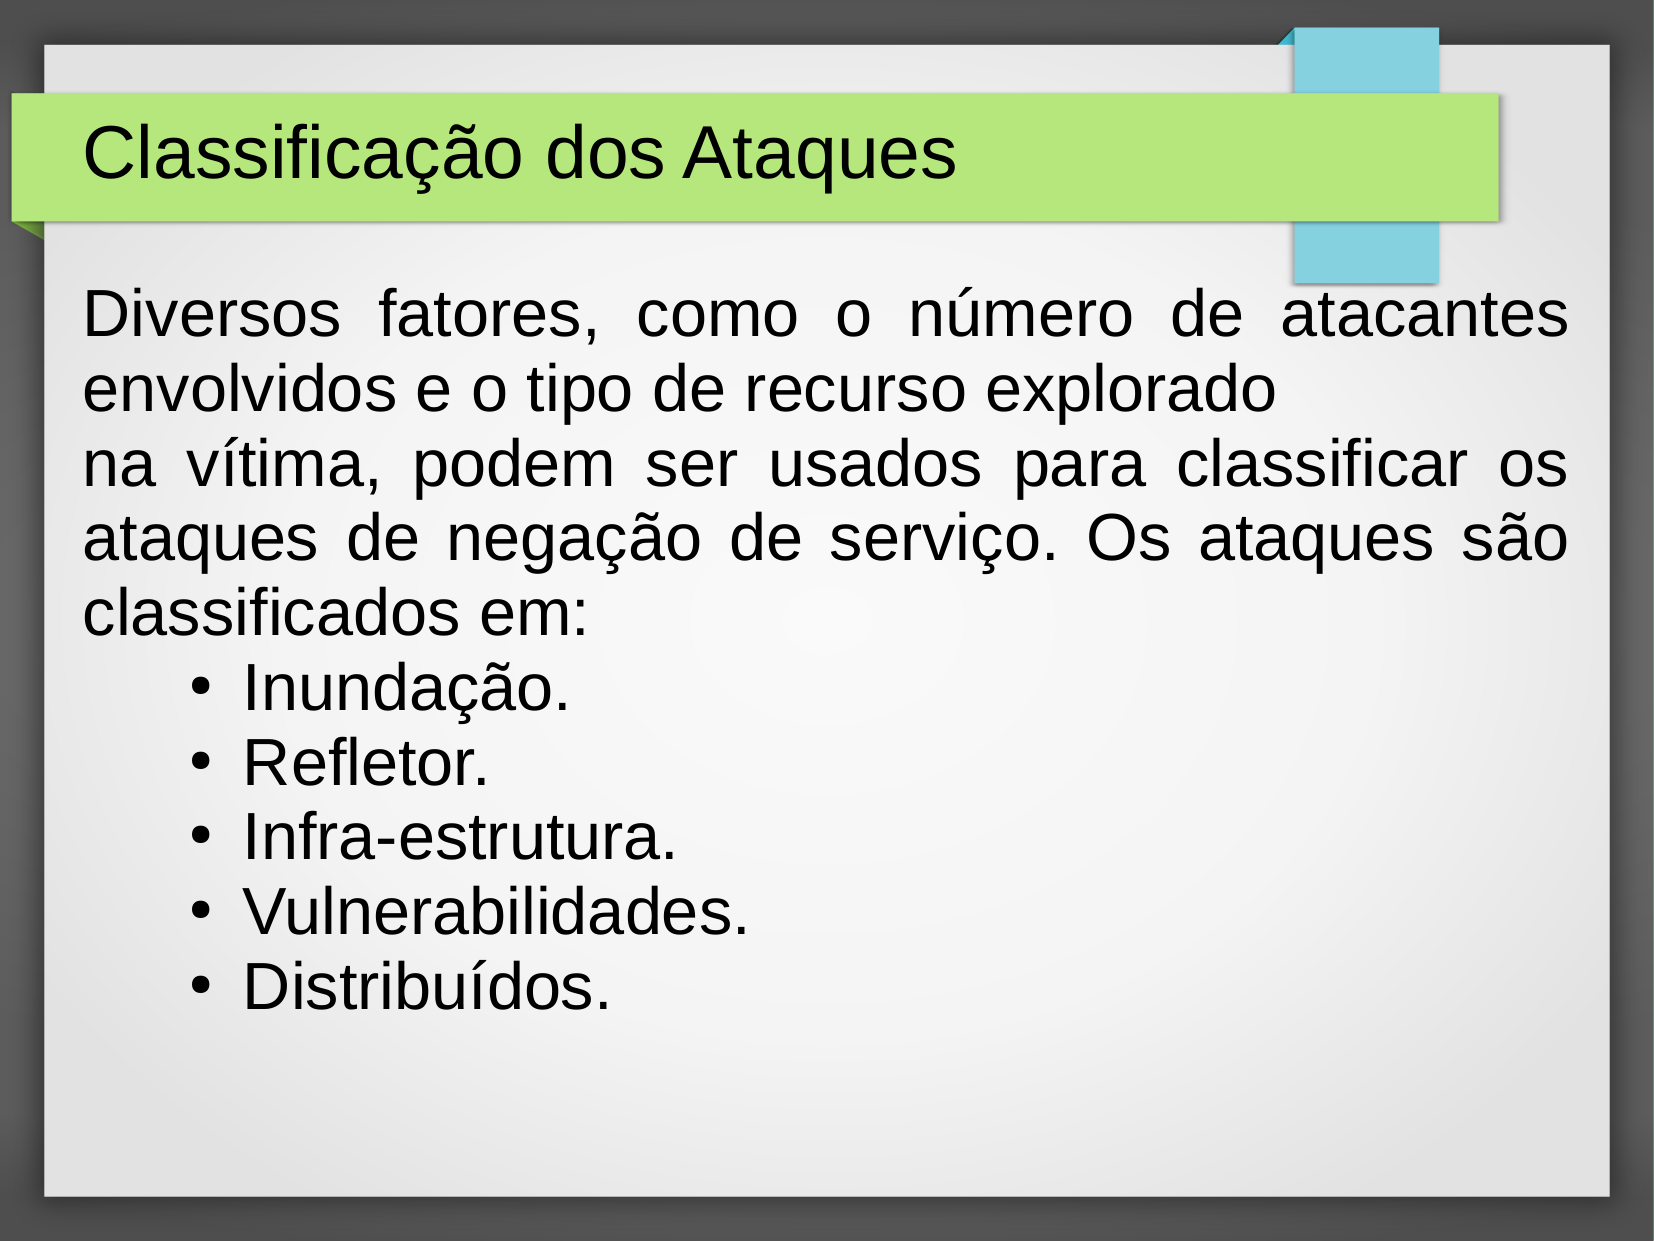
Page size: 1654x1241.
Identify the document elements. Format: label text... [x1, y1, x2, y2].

subtitle Diversos fatores, como o número de atacantes envolvidos e o tipo de recurso explorado na vítima, podem ser usados para classificar os ataques de negação de serviço. Os ataques são classificados em: Inundação. Refletor. Infra-estrutura. Vulnerabilidades. Distribuídos. [82, 241, 1571, 1059]
picture [0, 0, 1654, 1241]
title Classificação dos Ataques [82, 49, 1571, 241]
